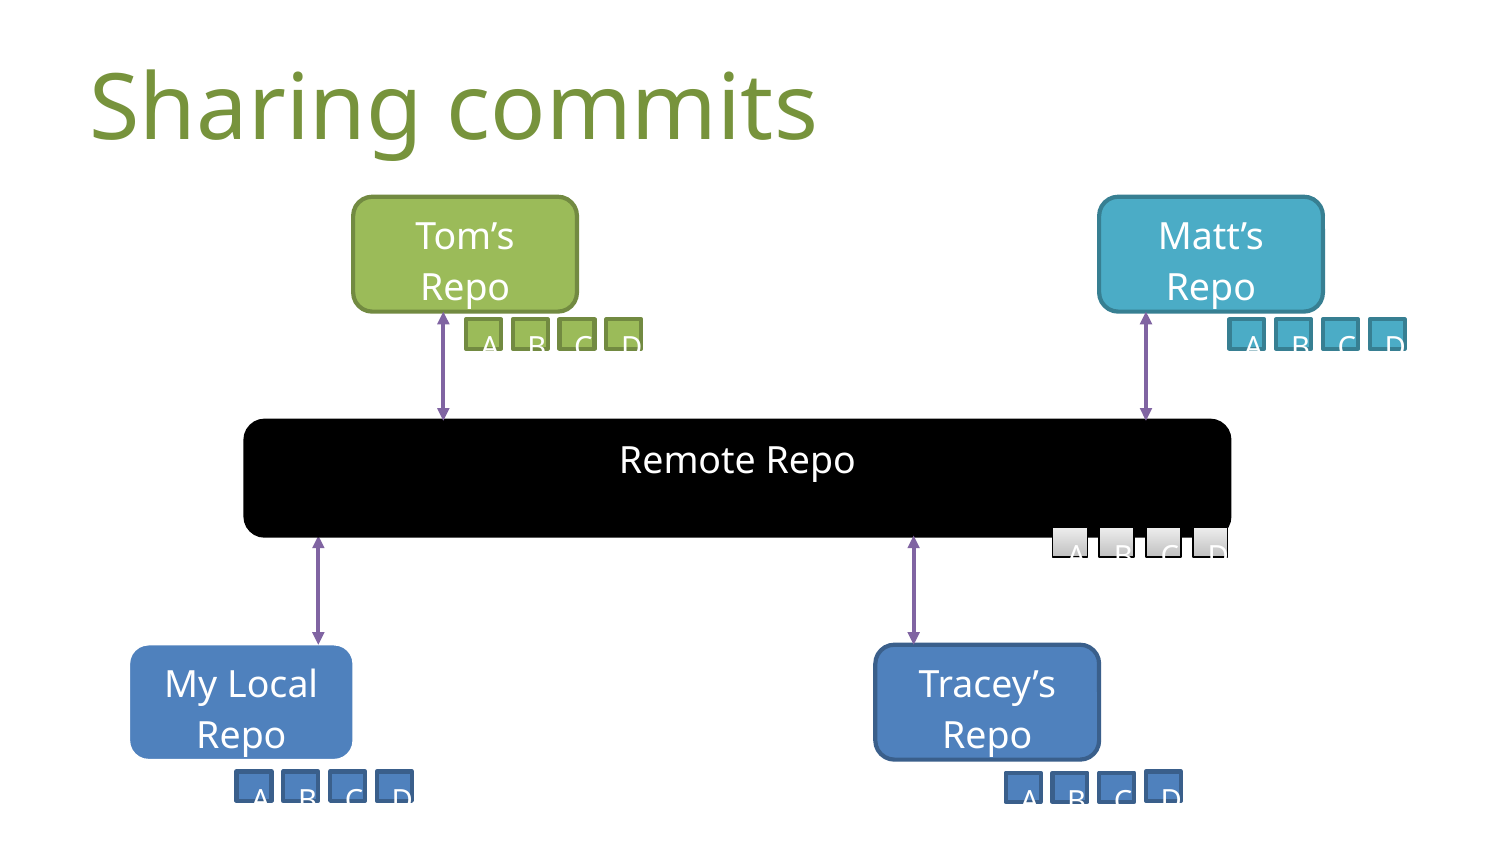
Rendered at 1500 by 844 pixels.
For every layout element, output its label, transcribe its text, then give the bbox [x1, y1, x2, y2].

text_box D [1212, 547, 1224, 557]
text_box D [1389, 338, 1401, 349]
text_box A [1229, 319, 1265, 349]
text_box A [1073, 549, 1079, 557]
text_box Remote Repo [245, 420, 1230, 536]
text_box C [559, 319, 595, 349]
text_box D [376, 771, 412, 801]
text_box B [303, 791, 312, 798]
text_box D [626, 338, 638, 349]
text_box A [465, 319, 501, 349]
text_box D [1192, 527, 1228, 557]
text_box B [1296, 338, 1305, 345]
text_box C [330, 771, 366, 801]
text_box B [283, 771, 319, 801]
text_box C [1145, 527, 1181, 557]
text_box A [486, 340, 492, 348]
text_box D [1369, 319, 1405, 349]
text_box C [1323, 319, 1358, 349]
text_box B [532, 338, 541, 345]
text_box My Local Repo [129, 644, 354, 760]
text_box D [1145, 771, 1181, 801]
text_box D [606, 319, 642, 349]
text_box B [1276, 319, 1312, 349]
text_box Tracey’s Repo [875, 644, 1100, 760]
text_box C [1099, 772, 1135, 802]
text_box B [1099, 527, 1135, 557]
text_box A [1005, 772, 1041, 802]
text_box A [1026, 794, 1032, 802]
text_box A [257, 793, 263, 801]
text_box D [396, 791, 408, 801]
text_box B [1052, 772, 1088, 802]
text_box Tom’s Repo [353, 196, 577, 312]
text_box A [1250, 340, 1256, 348]
text_box A [1052, 527, 1088, 557]
text_box D [1165, 791, 1177, 801]
text_box B [1118, 547, 1127, 554]
text_box B [1072, 792, 1081, 799]
text_box A [236, 771, 272, 801]
text_box B [512, 319, 548, 349]
text_box Matt’s Repo [1099, 196, 1323, 312]
title Sharing commits [75, 33, 1425, 175]
